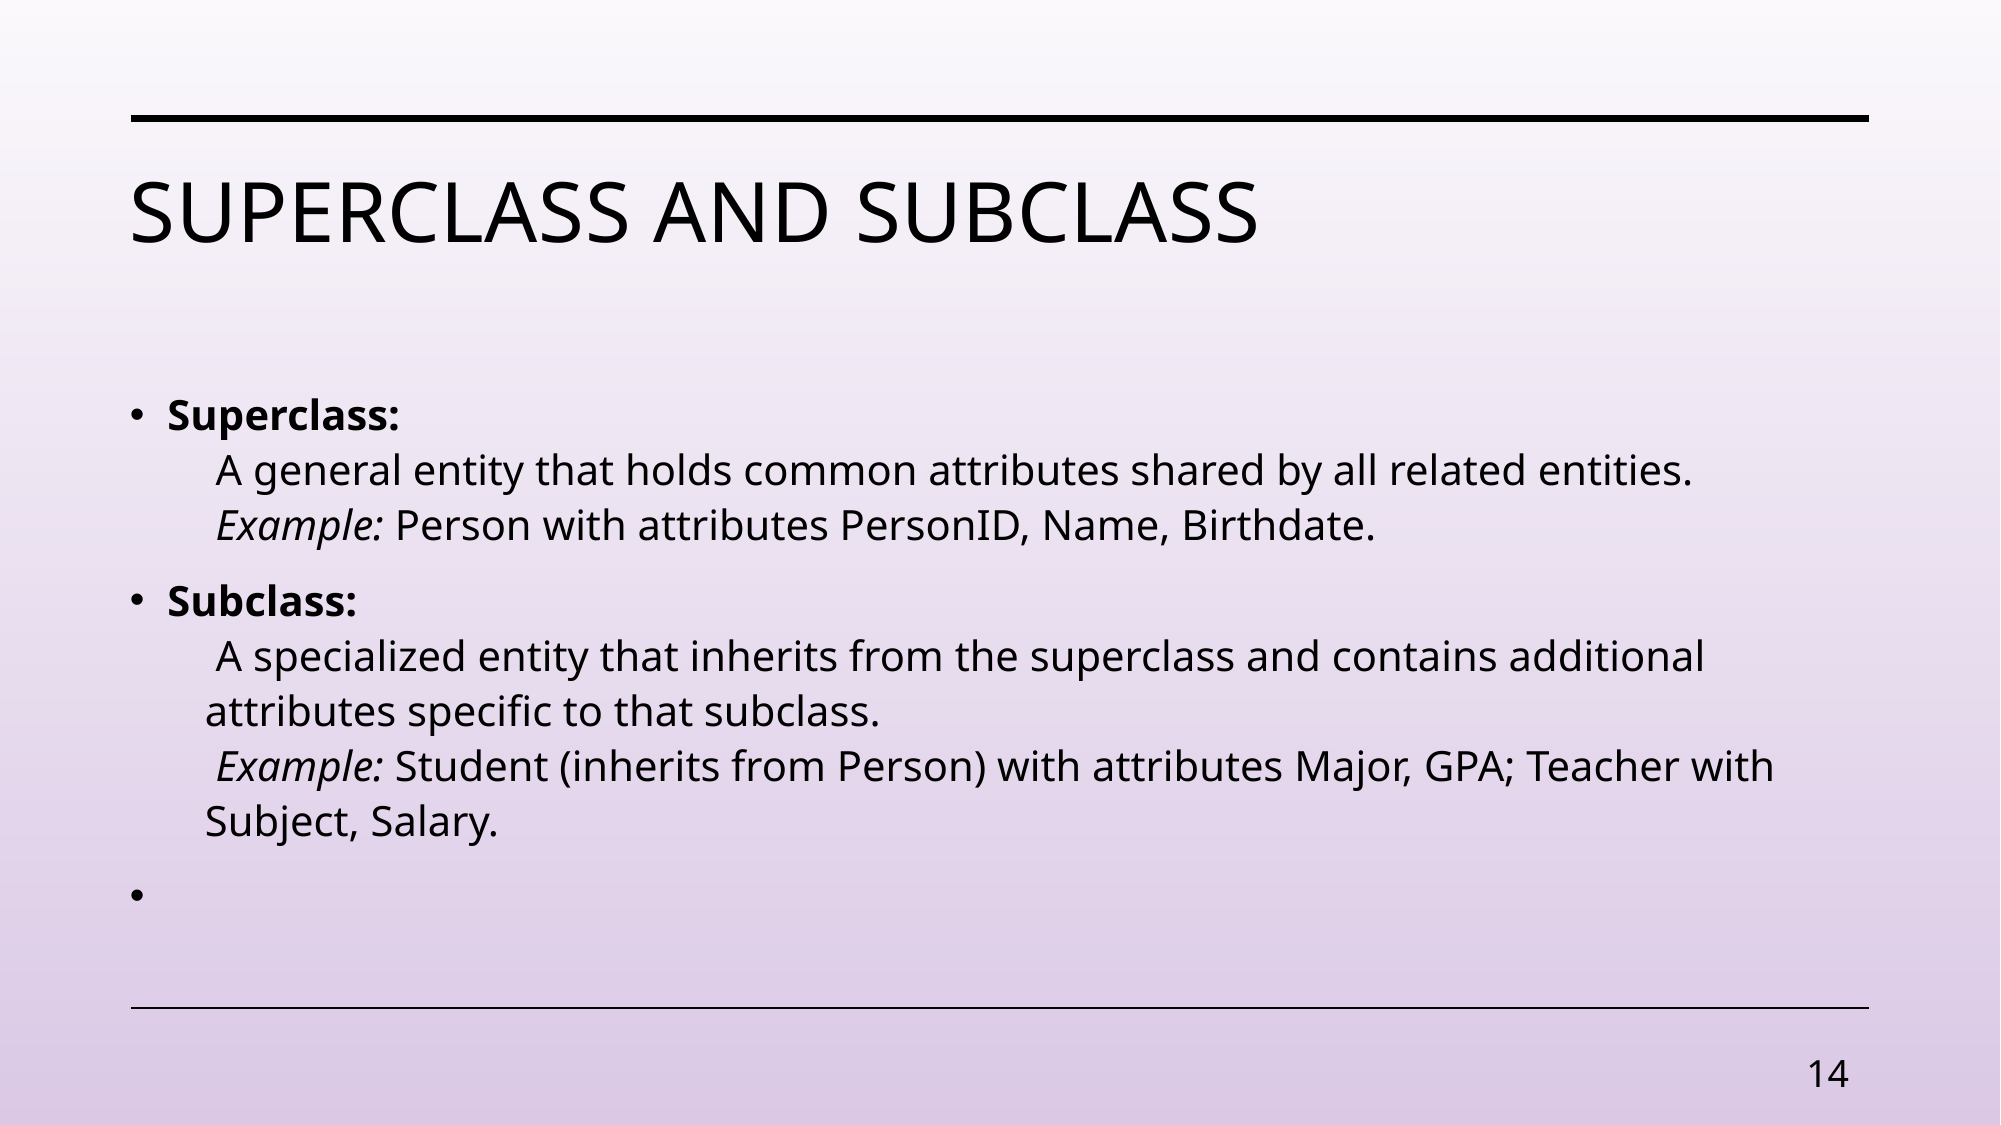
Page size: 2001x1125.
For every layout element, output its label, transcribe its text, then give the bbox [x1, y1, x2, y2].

title Superclass and subclass [114, 151, 1869, 376]
list Superclass: A general entity that holds common attributes shared by all related entities. Example: Person with attributes PersonID, Name, Birthdate. Subclass: A specialized entity that inherits from the superclass and contains additional attributes specific to that subclass. Example: Student (inherits from Person) with attributes Major, GPA; Teacher with Subject, Salary. [114, 376, 1869, 973]
text_box [1372, 1042, 1902, 1103]
